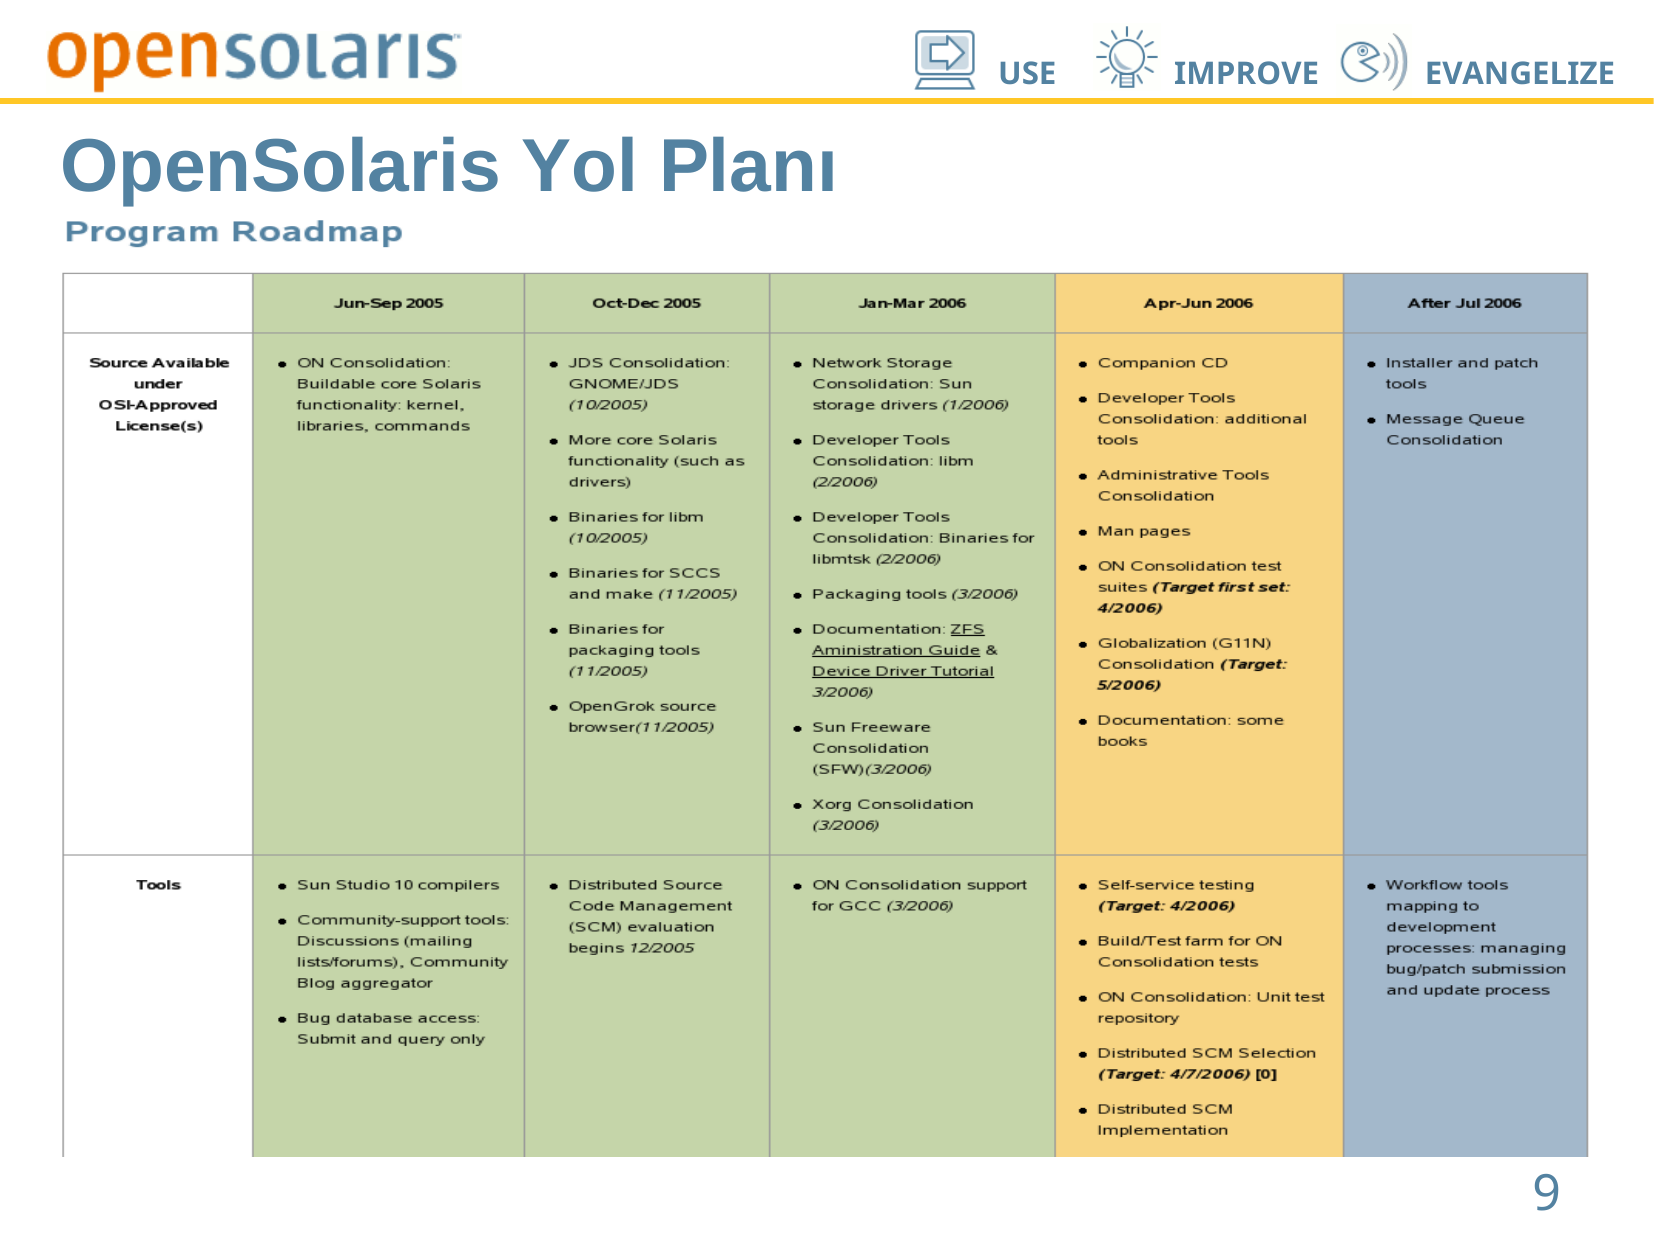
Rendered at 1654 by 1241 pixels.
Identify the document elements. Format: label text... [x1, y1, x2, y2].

picture [1336, 24, 1412, 98]
picture [58, 218, 1610, 1157]
picture [46, 31, 462, 94]
picture [907, 22, 983, 98]
picture [1093, 23, 1161, 91]
title OpenSolaris Yol Planı [60, 120, 1534, 211]
